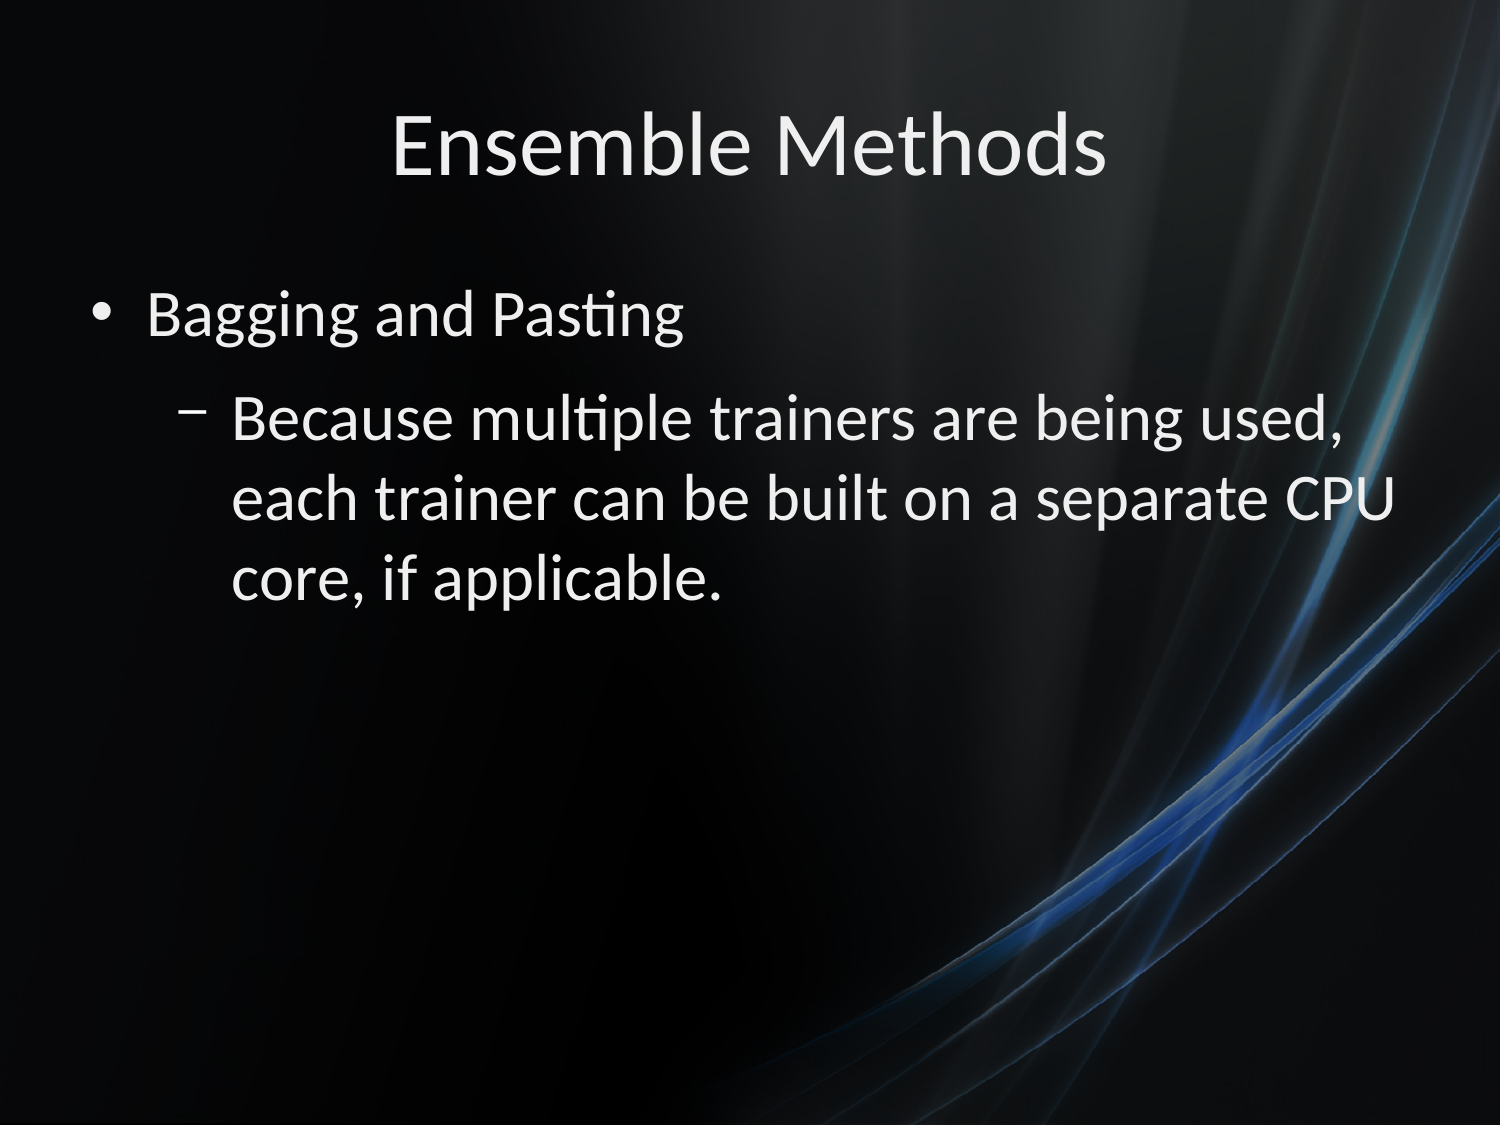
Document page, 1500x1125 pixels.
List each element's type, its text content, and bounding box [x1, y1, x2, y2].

title Ensemble Methods [75, 45, 1425, 233]
picture [0, 0, 1500, 1125]
list Bagging and Pasting Because multiple trainers are being used, each trainer can be built on a separate CPU core, if applicable. [75, 262, 1425, 1005]
